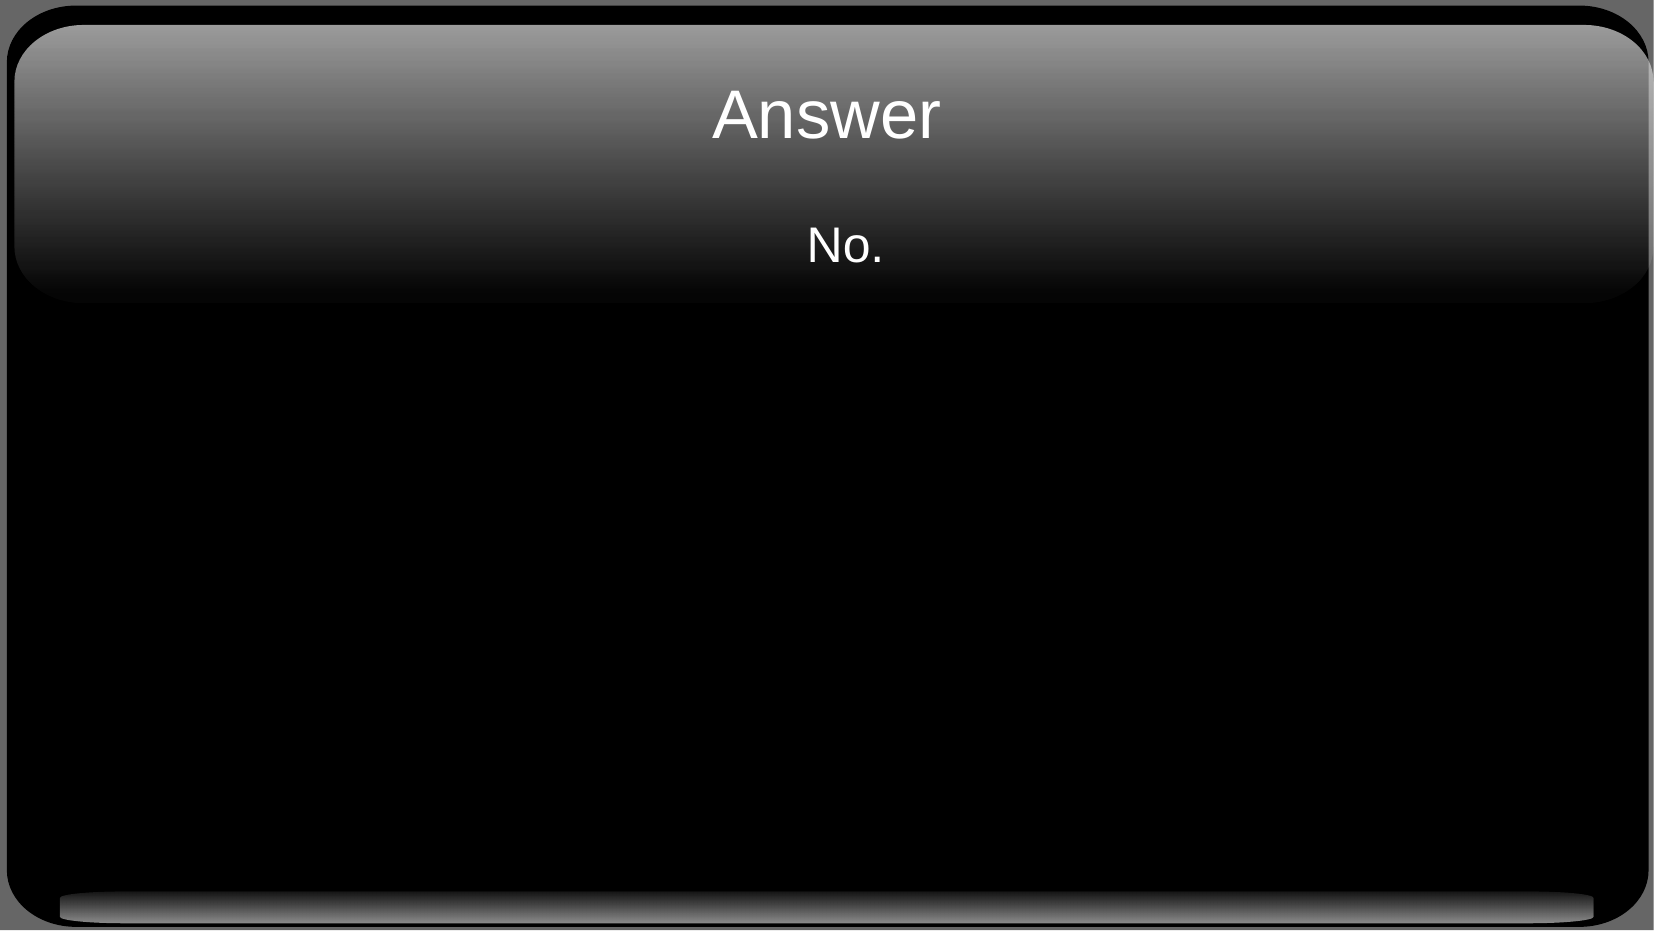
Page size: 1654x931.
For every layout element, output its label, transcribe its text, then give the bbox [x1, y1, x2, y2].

title Answer [82, 37, 1571, 193]
list No. [82, 217, 1538, 758]
